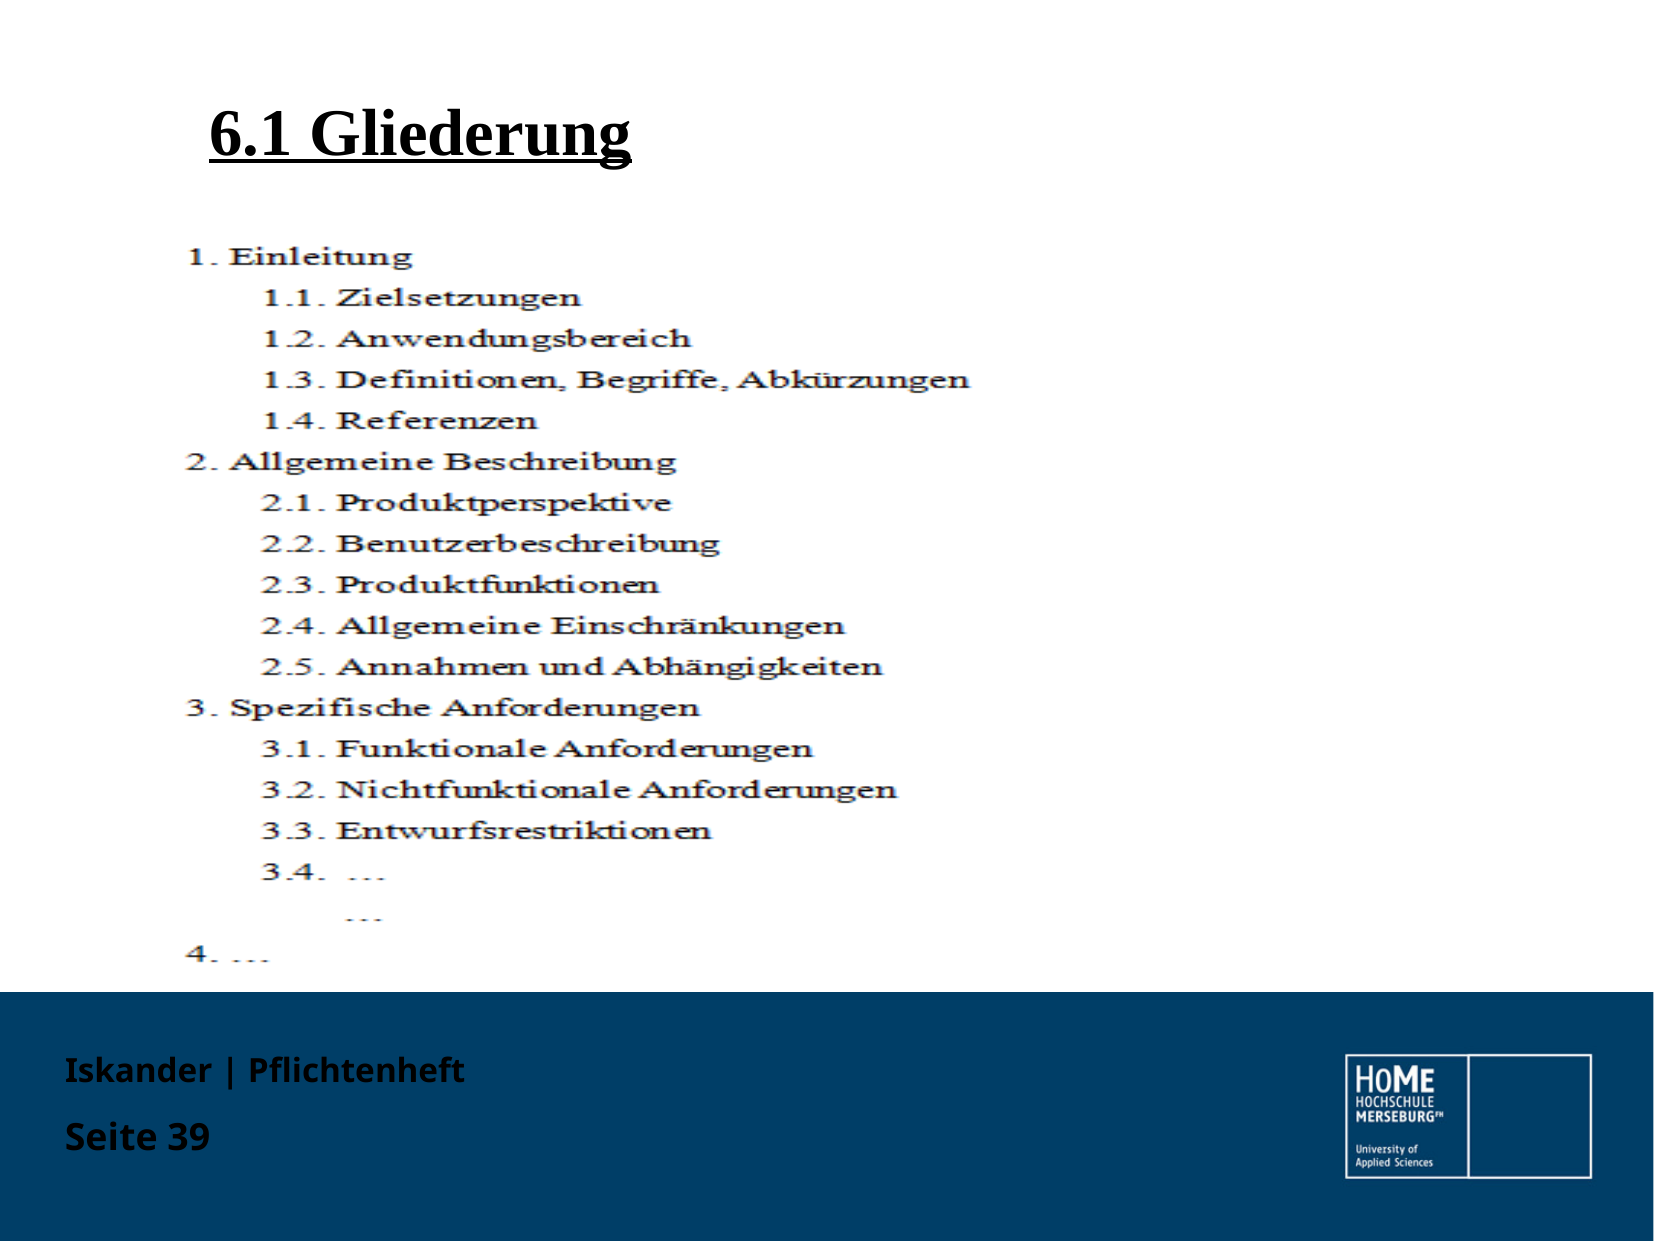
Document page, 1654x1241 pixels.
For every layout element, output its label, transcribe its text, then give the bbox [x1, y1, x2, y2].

picture [169, 234, 984, 977]
picture [0, 992, 1654, 1241]
title 6.1 Gliederung [104, 88, 738, 196]
